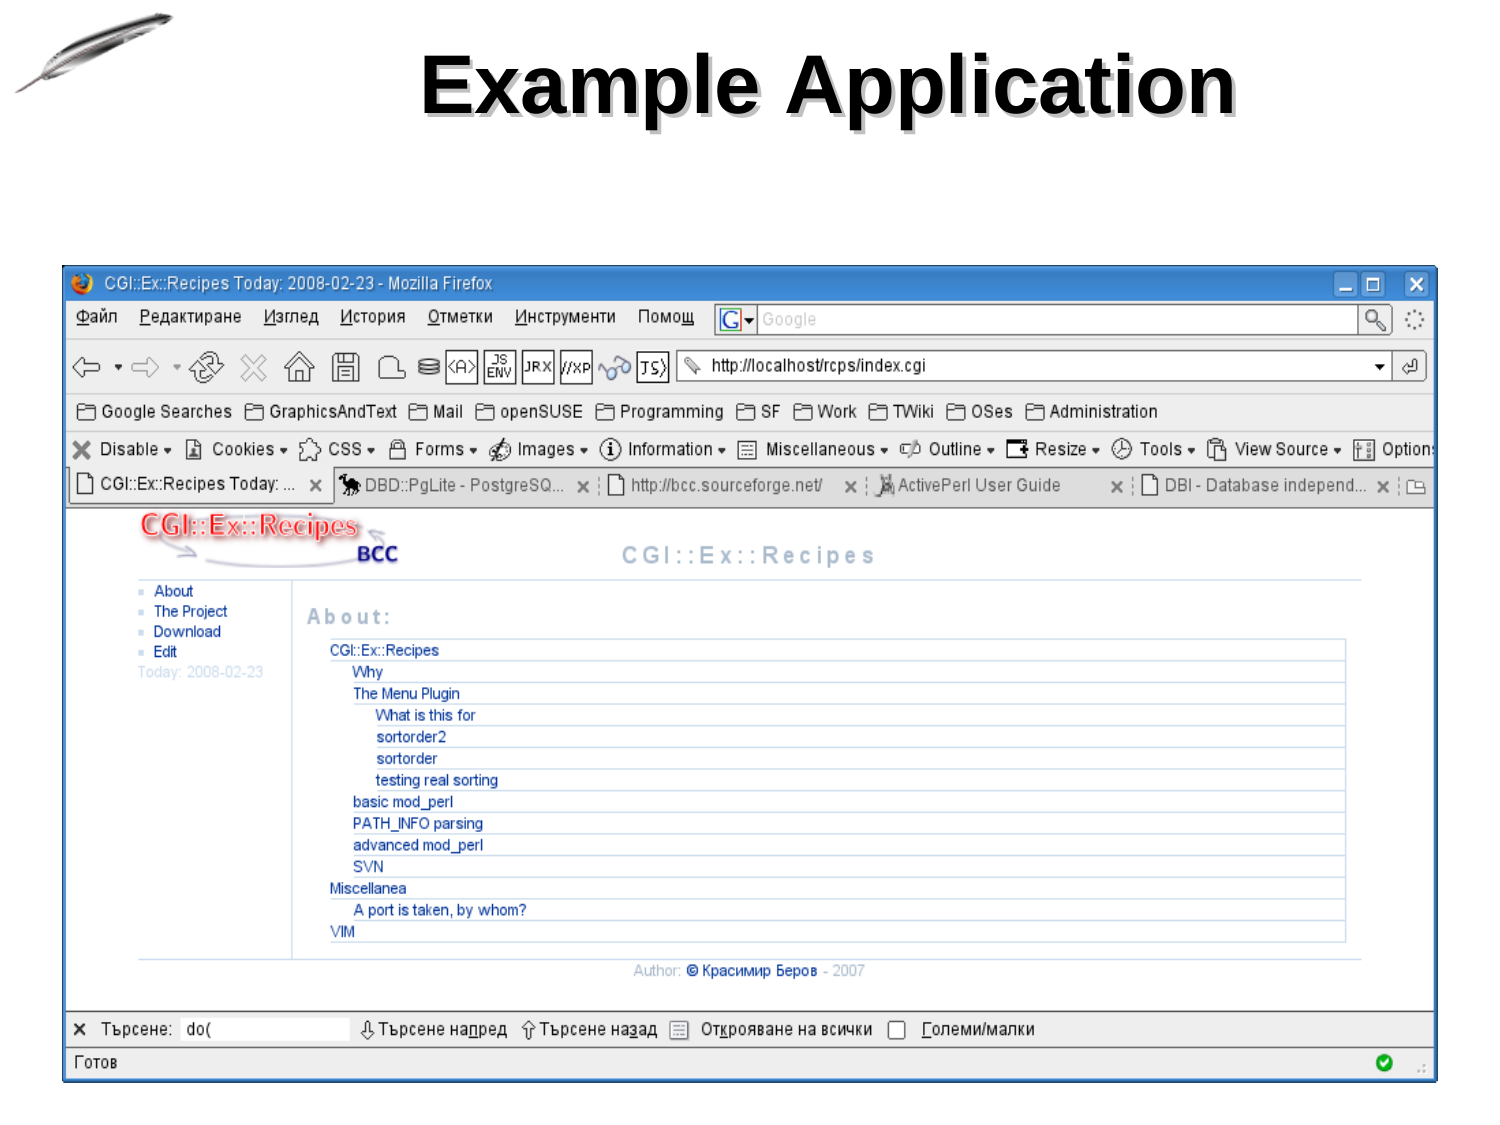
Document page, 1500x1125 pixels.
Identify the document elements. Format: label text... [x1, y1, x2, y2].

title Example Application [419, 0, 1459, 179]
picture [11, 11, 179, 95]
picture [62, 265, 1438, 1084]
